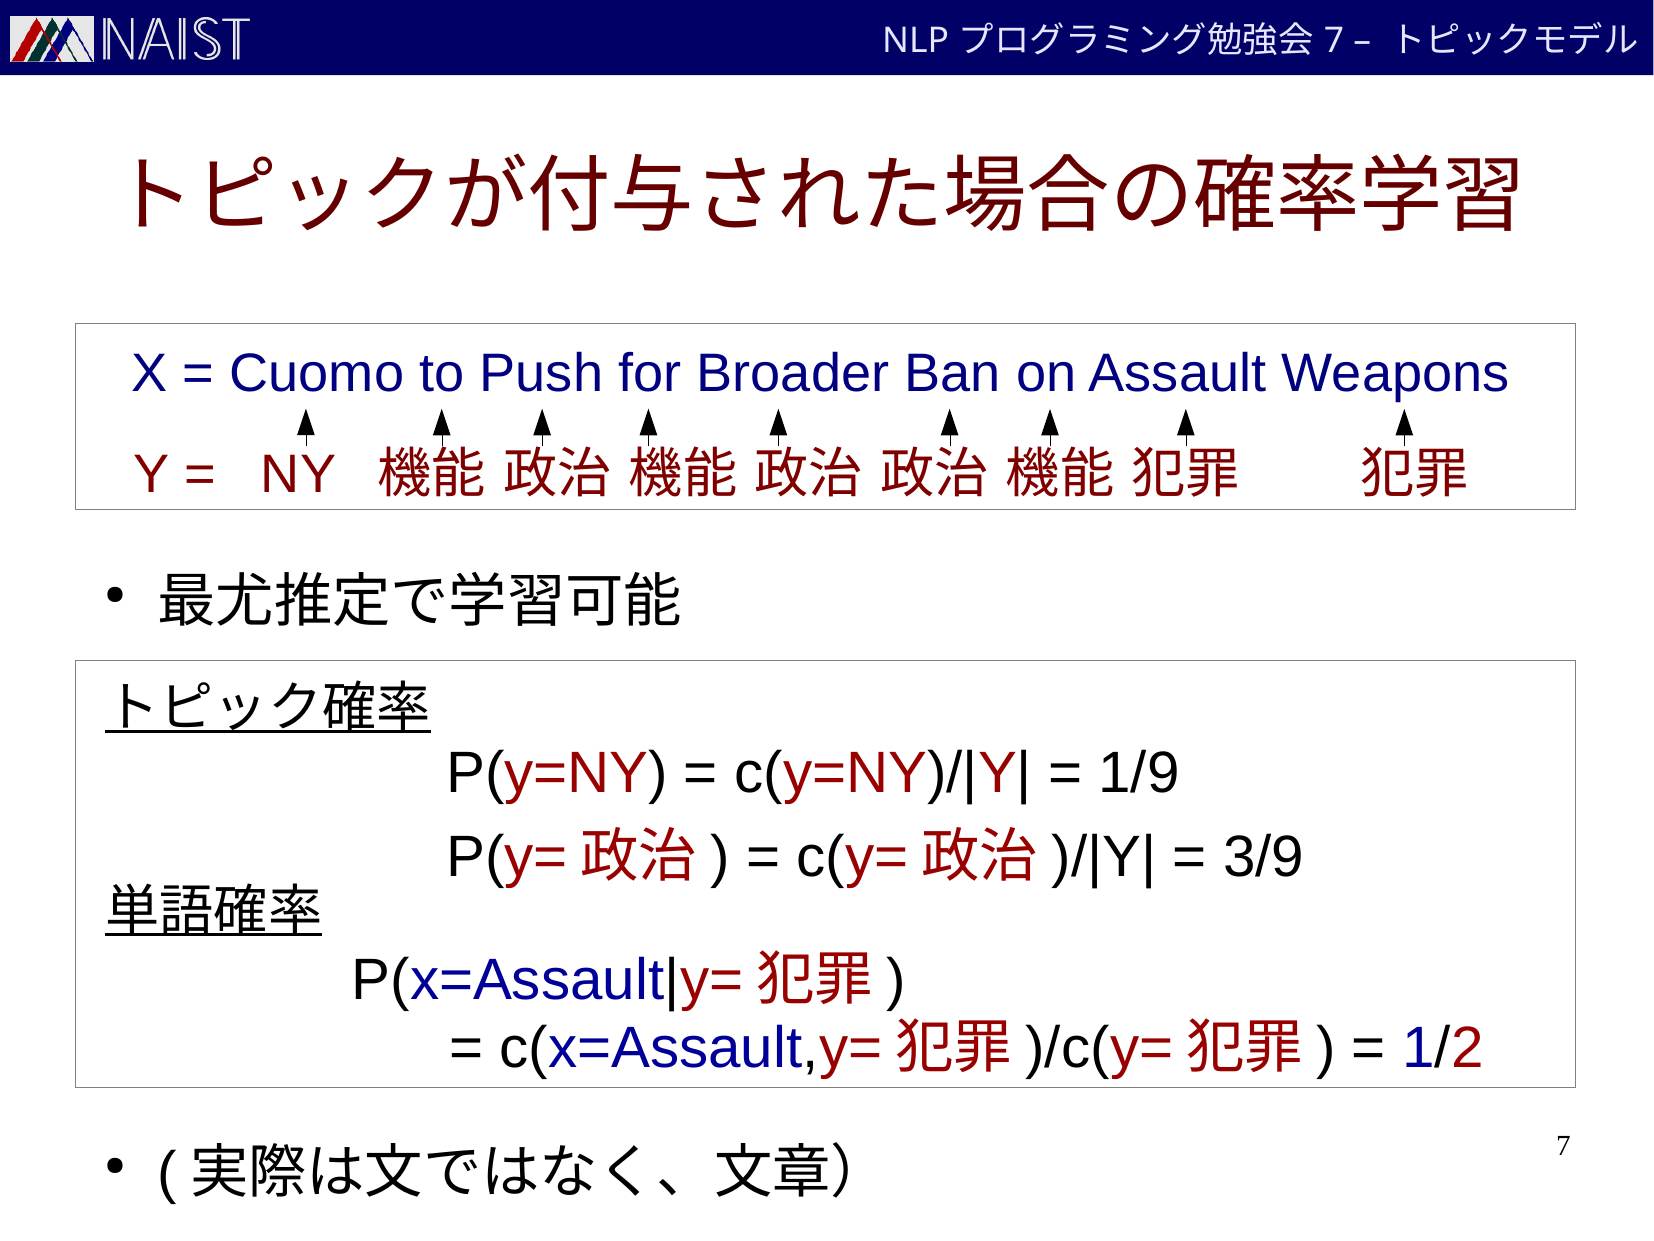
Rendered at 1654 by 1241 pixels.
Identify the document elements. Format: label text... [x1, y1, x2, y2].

text_box Y = NY 機能 政治 機能 政治 政治 機能 犯罪 犯罪 [118, 434, 1485, 509]
picture [102, 17, 251, 60]
text_box P(y=NY) = c(y=NY)/|Y| = 1/9 [431, 731, 1195, 813]
text_box X = Cuomo to Push for Broader Ban on Assault Weapons [116, 335, 1527, 411]
list (実際は文ではなく、文章） [86, 1124, 1576, 1191]
text_box P(x=Assault|y=犯罪) = c(x=Assault,y=犯罪)/c(y=犯罪) = 1/2 [336, 938, 1499, 1087]
text_box P(y=政治) = c(y=政治)/|Y| = 3/9 [431, 814, 1320, 898]
picture [10, 16, 94, 62]
list 最尤推定で学習可能 [86, 553, 1576, 613]
text_box トピック確率 [90, 669, 398, 748]
title トピックが付与された場合の確率学習 [75, 92, 1564, 285]
text_box 単語確率 [90, 872, 338, 951]
